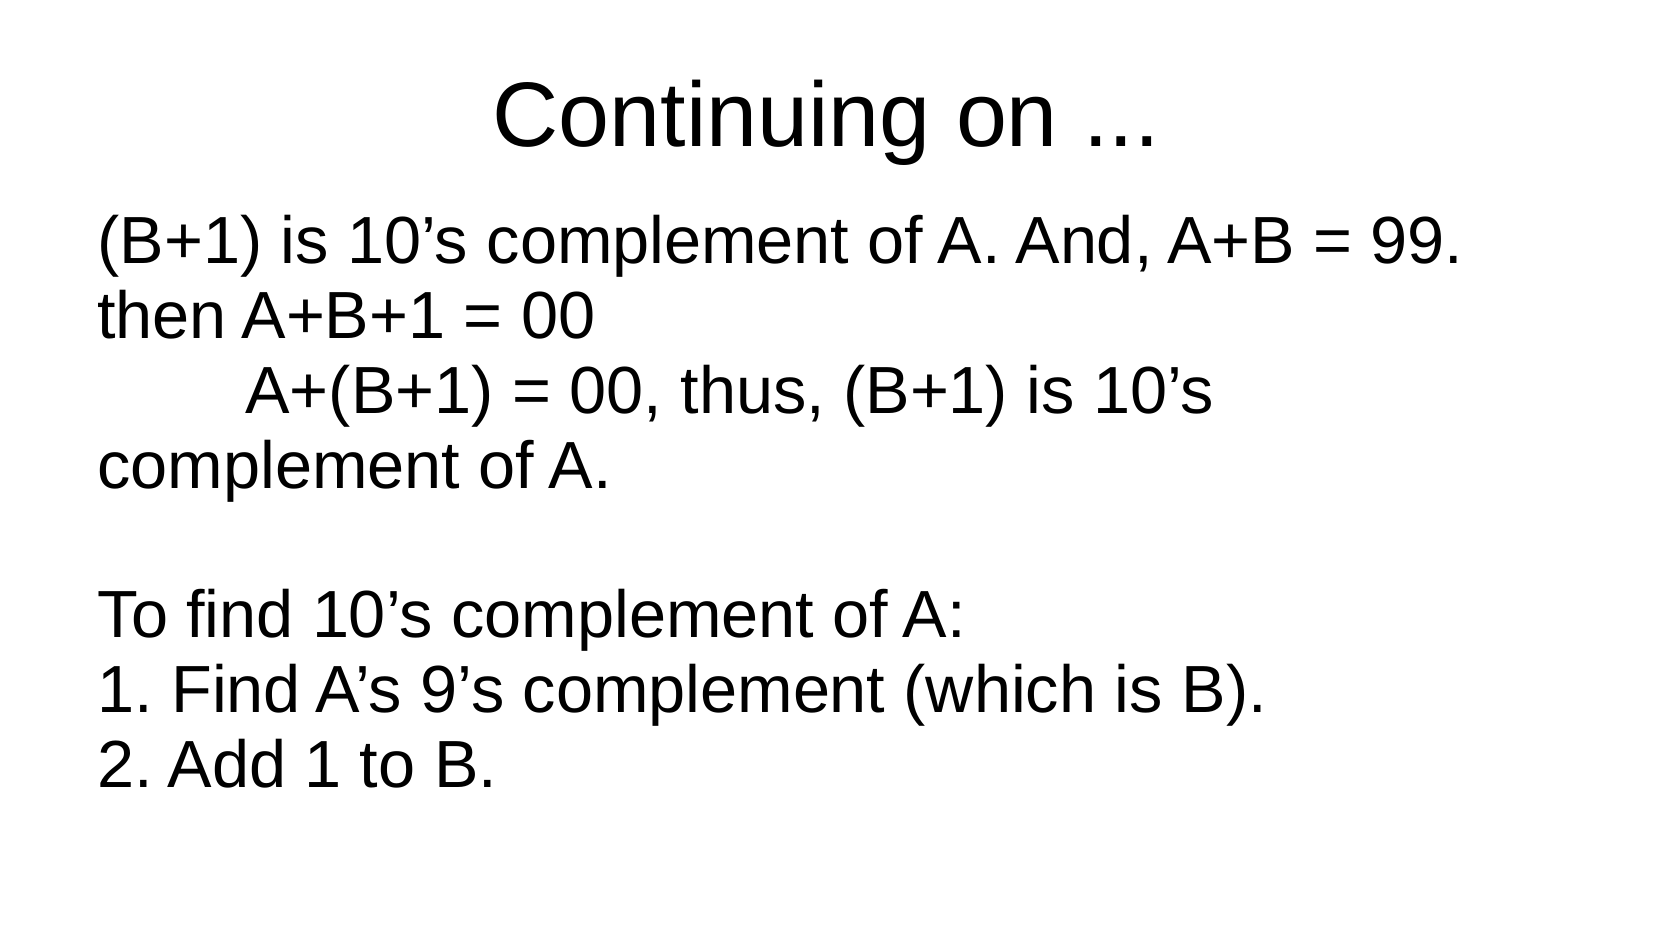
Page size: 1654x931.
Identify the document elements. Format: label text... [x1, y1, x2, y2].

text_box (B+1) is 10’s complement of A. And, A+B = 99. then A+B+1 = 00 A+(B+1) = 00, thus, (B+1) is 10’s complement of A. To find 10’s complement of A: 1. Find A’s 9’s complement (which is B). 2. Add 1 to B. [82, 196, 1516, 884]
title Continuing on ... [82, 37, 1571, 193]
